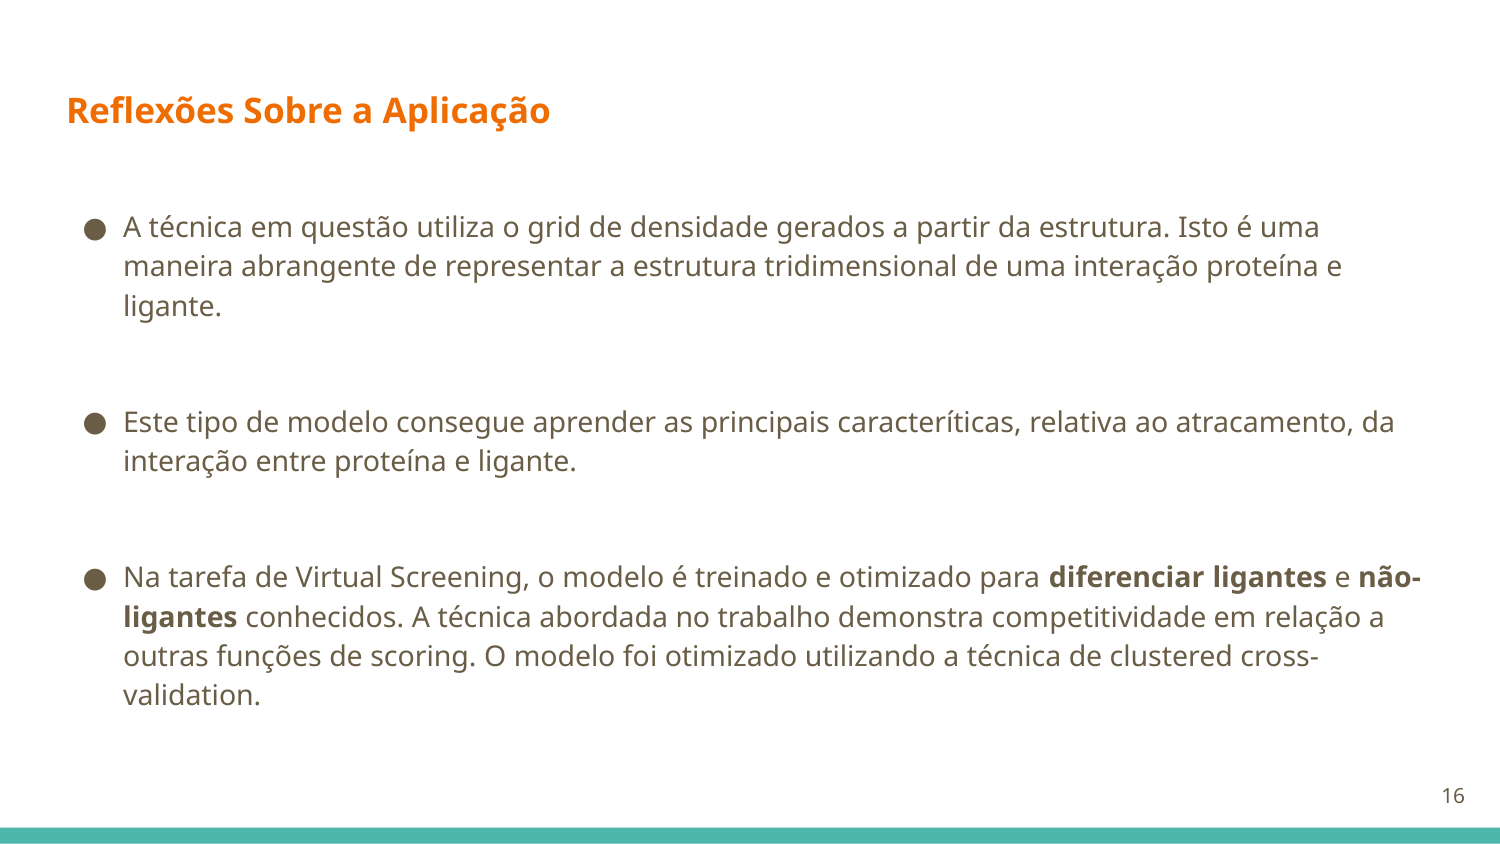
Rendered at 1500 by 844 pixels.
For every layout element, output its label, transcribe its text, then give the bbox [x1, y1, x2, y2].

list A técnica em questão utiliza o grid de densidade gerados a partir da estrutura. Isto é uma maneira abrangente de representar a estrutura tridimensional de uma interação proteína e ligante. Este tipo de modelo consegue aprender as principais caracteríticas, relativa ao atracamento, da interação entre proteína e ligante. Na tarefa de Virtual Screening, o modelo é treinado e otimizado para diferenciar ligantes e não-ligantes conhecidos. A técnica abordada no trabalho demonstra competitividade em relação a outras funções de scoring. O modelo foi otimizado utilizando a técnica de clustered cross-validation. [51, 189, 1449, 731]
title Reflexões Sobre a Aplicação [51, 72, 1449, 189]
slide_number <number> [1389, 764, 1480, 830]
